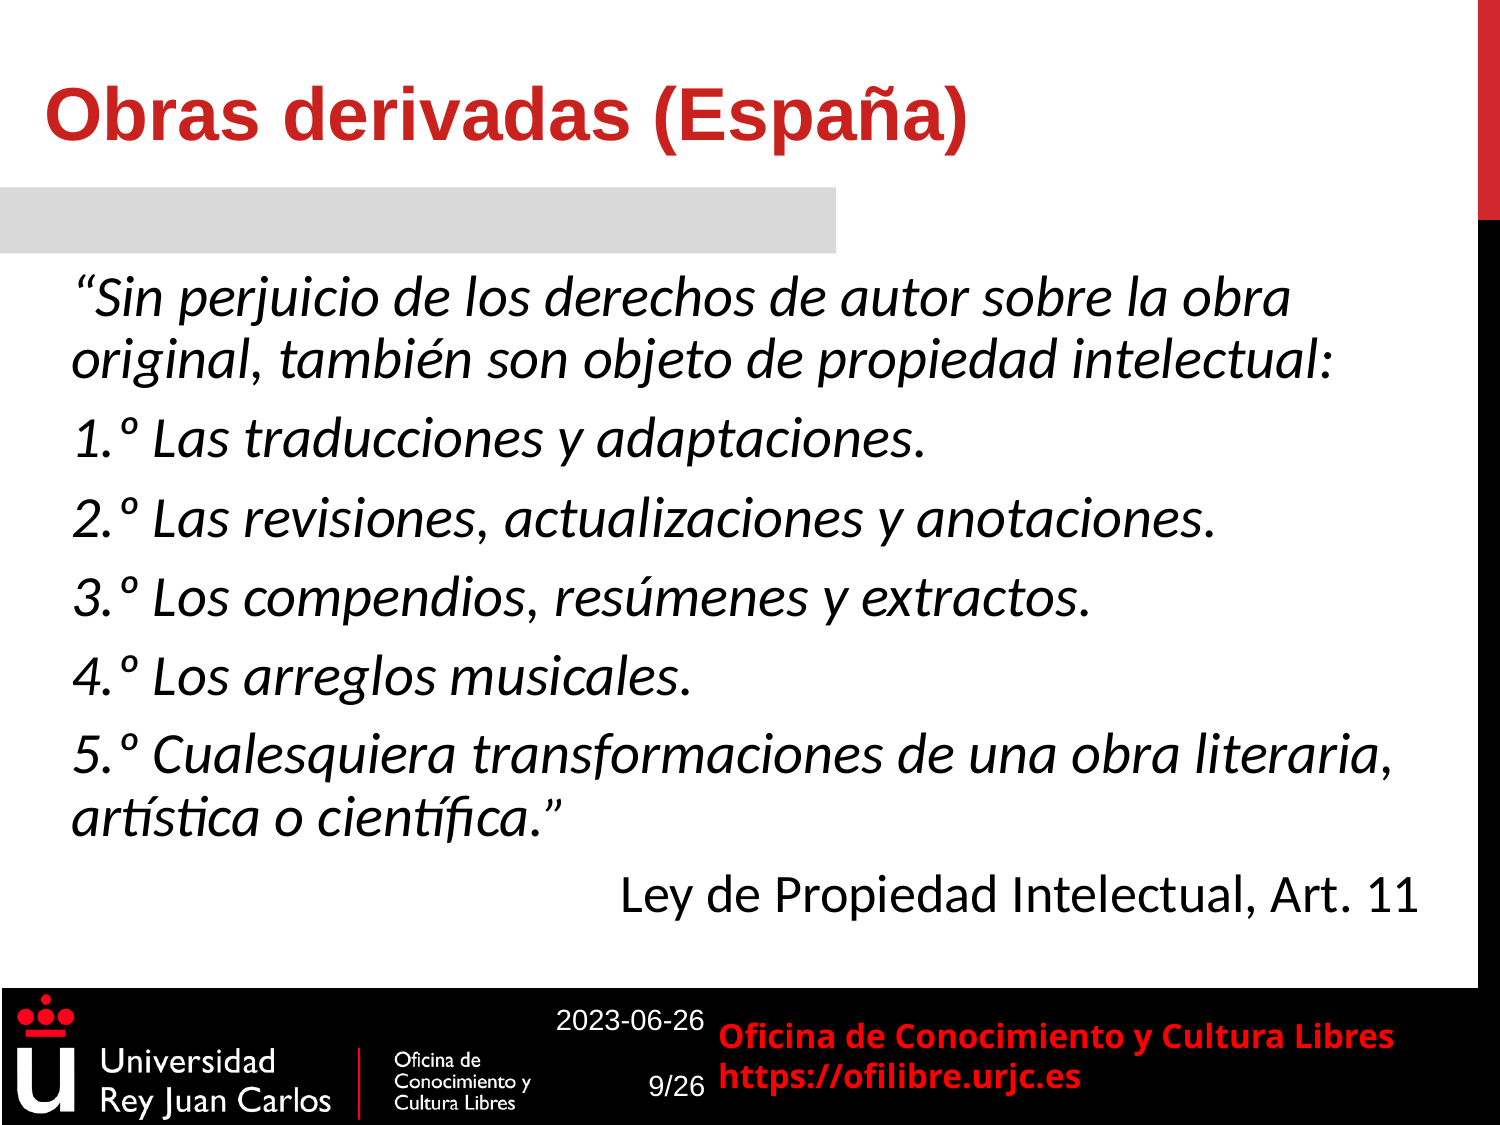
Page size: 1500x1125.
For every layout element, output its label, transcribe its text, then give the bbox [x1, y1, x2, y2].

picture [17, 994, 531, 1120]
text_box Obras derivadas (España) [30, 64, 1306, 248]
text_box “Sin perjuicio de los derechos de autor sobre la obra original, también son objeto de propiedad intelectual: 1.º Las traducciones y adaptaciones. 2.º Las revisiones, actualizaciones y anotaciones. 3.º Los compendios, resúmenes y extractos. 4.º Los arreglos musicales. 5.º Cualesquiera transformaciones de una obra literaria, artística o científica.” Ley de Propiedad Intelectual, Art. 11 [56, 261, 1437, 937]
title [75, 7, 1425, 196]
